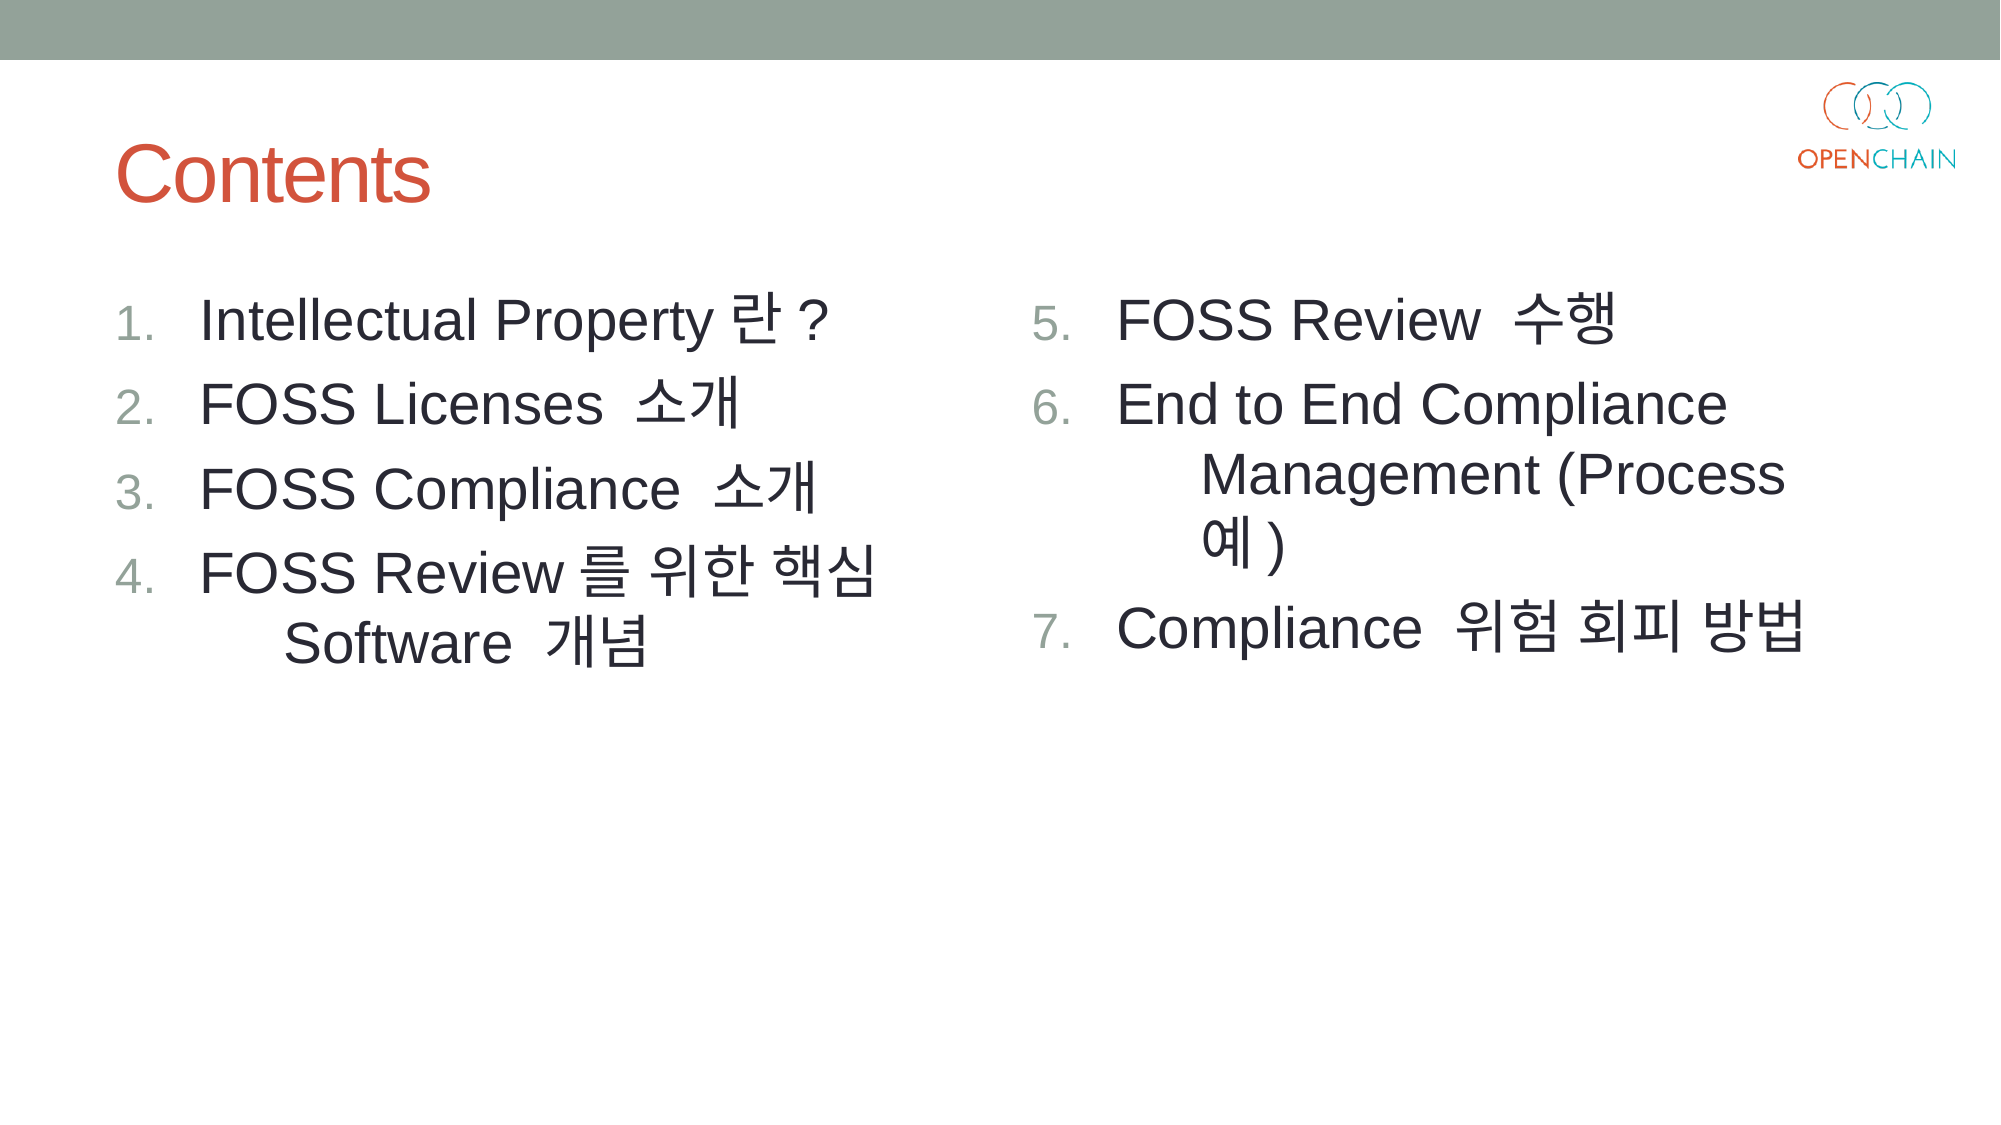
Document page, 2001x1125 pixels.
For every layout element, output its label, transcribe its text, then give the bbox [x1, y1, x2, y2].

list Intellectual Property란? FOSS Licenses 소개 FOSS Compliance 소개 FOSS Review를 위한 핵심 Software 개념 [99, 274, 984, 1049]
list FOSS Review 수행 End to End Compliance Management (Process 예) Compliance 위험 회피 방법 [1016, 274, 1901, 1049]
title Contents [99, 87, 1900, 251]
